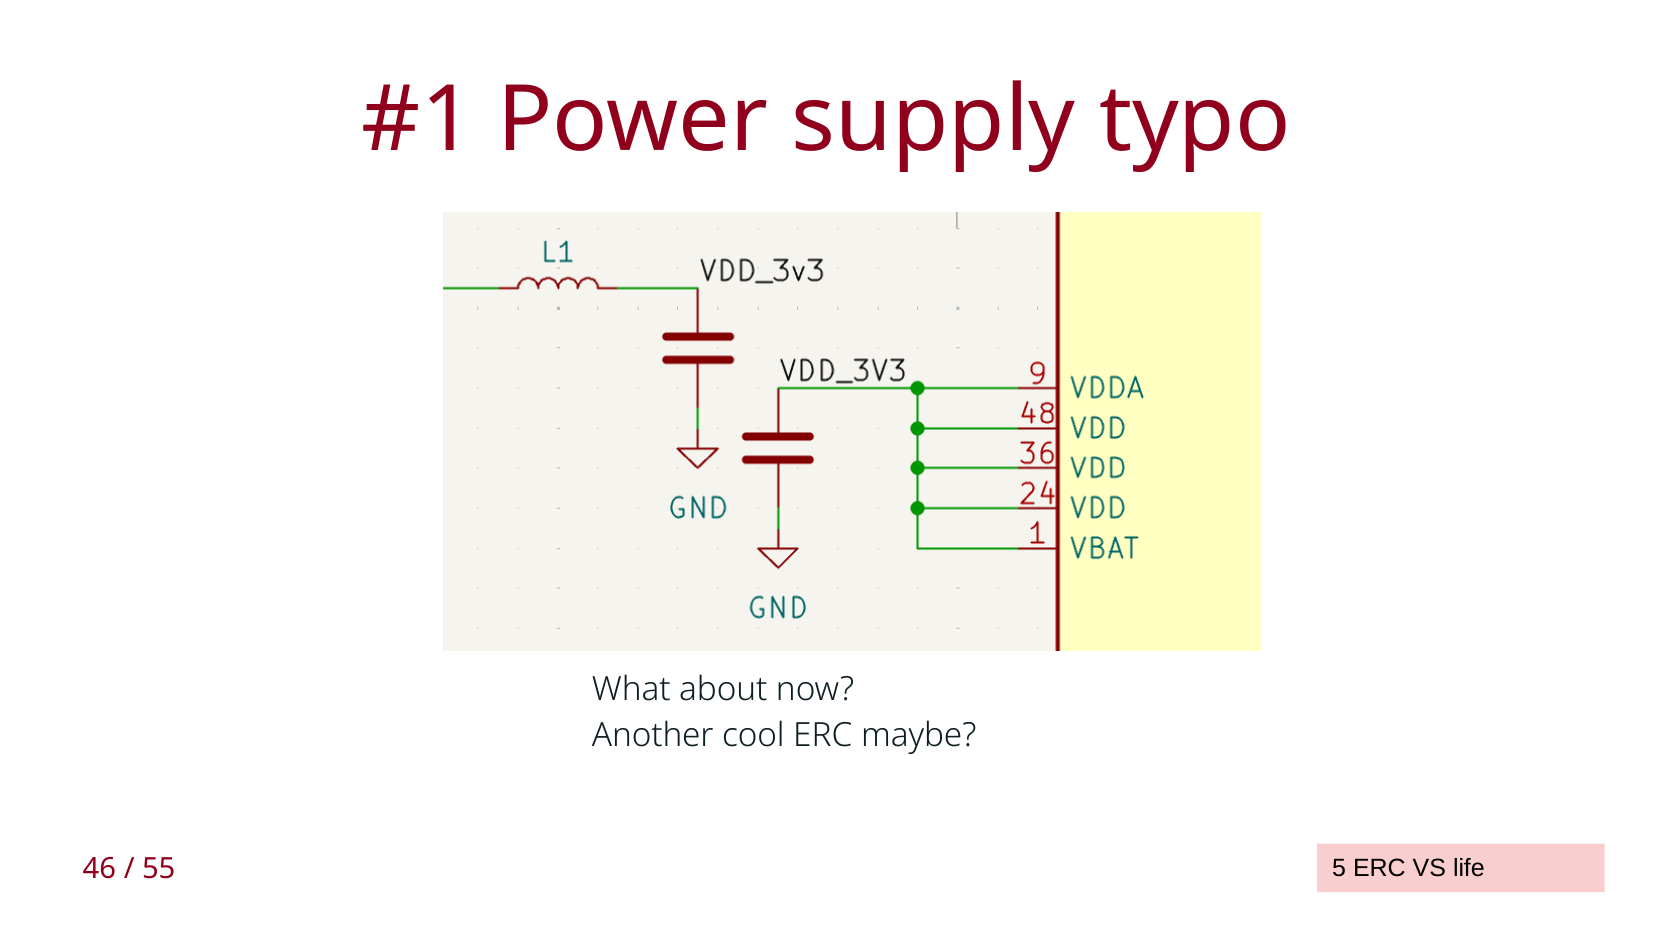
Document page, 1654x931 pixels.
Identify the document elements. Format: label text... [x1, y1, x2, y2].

title #1 Power supply typo [82, 52, 1571, 178]
picture [443, 212, 1262, 651]
text_box 5 ERC VS life [1317, 843, 1605, 893]
list What about now? Another cool ERC maybe? [521, 665, 1174, 770]
